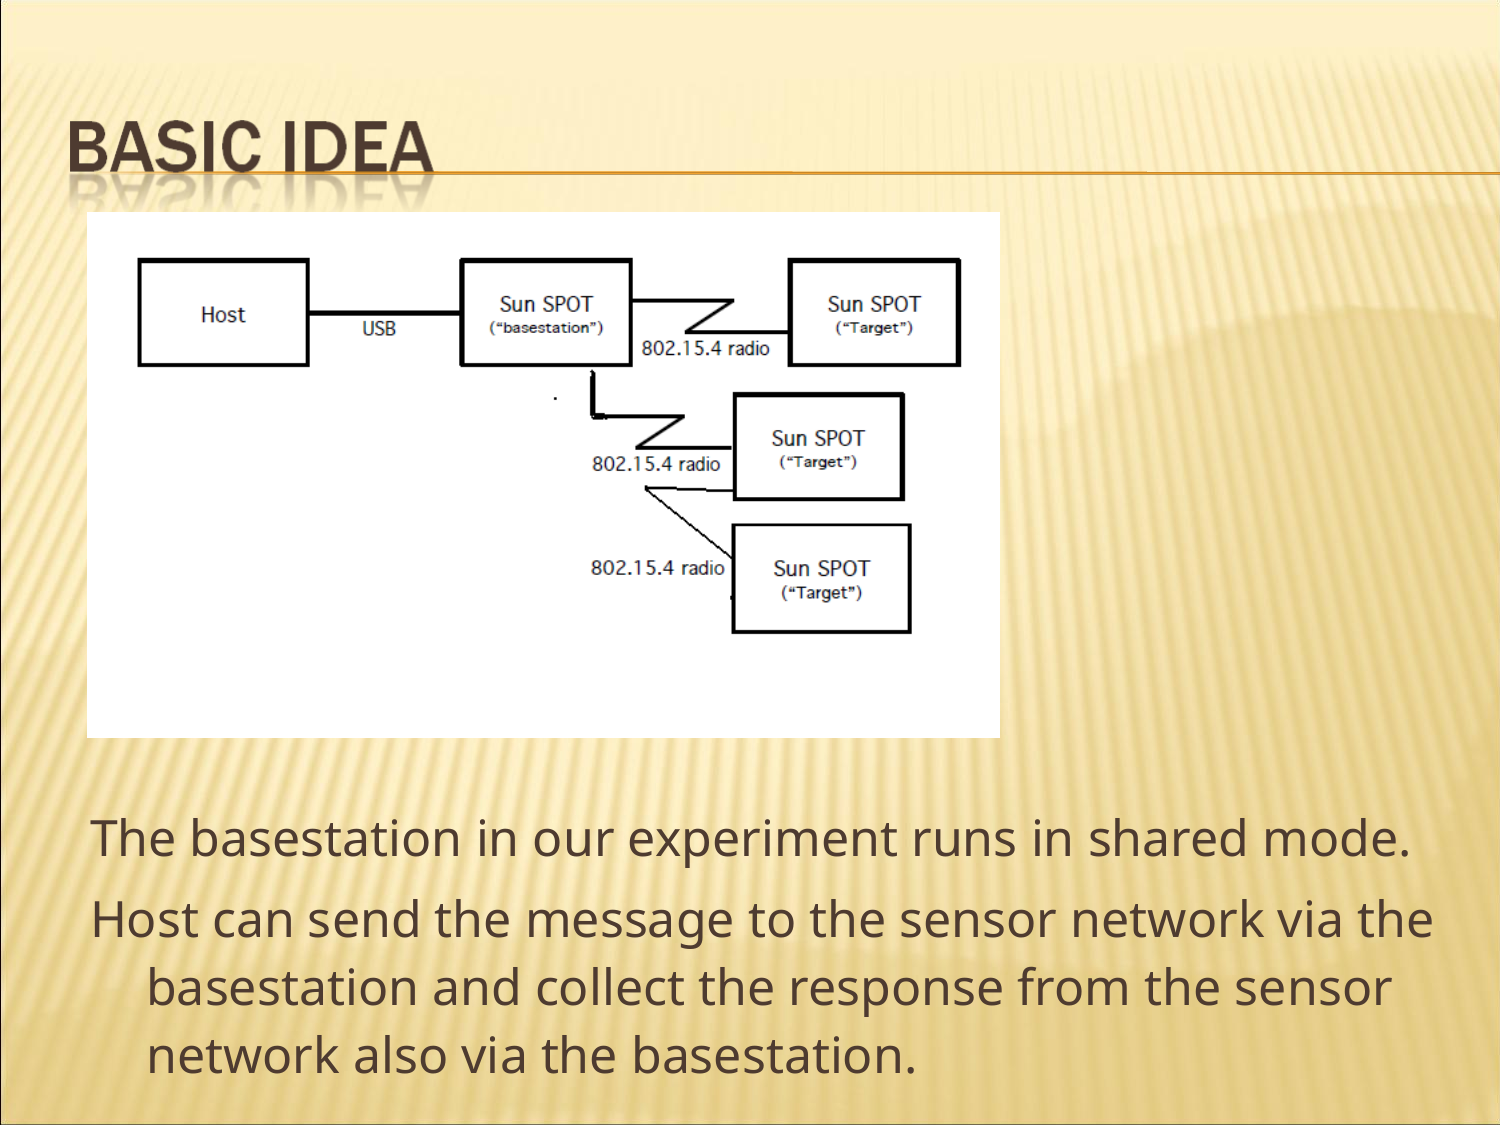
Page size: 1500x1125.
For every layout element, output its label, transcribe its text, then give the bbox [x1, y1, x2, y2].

picture [0, 0, 1500, 1125]
text_box [16, 73, 1477, 264]
list The basestation in our experiment runs in shared mode. Host can send the message to the sensor network via the basestation and collect the response from the sensor network also via the basestation. [75, 262, 1500, 1069]
picture [87, 212, 1000, 738]
